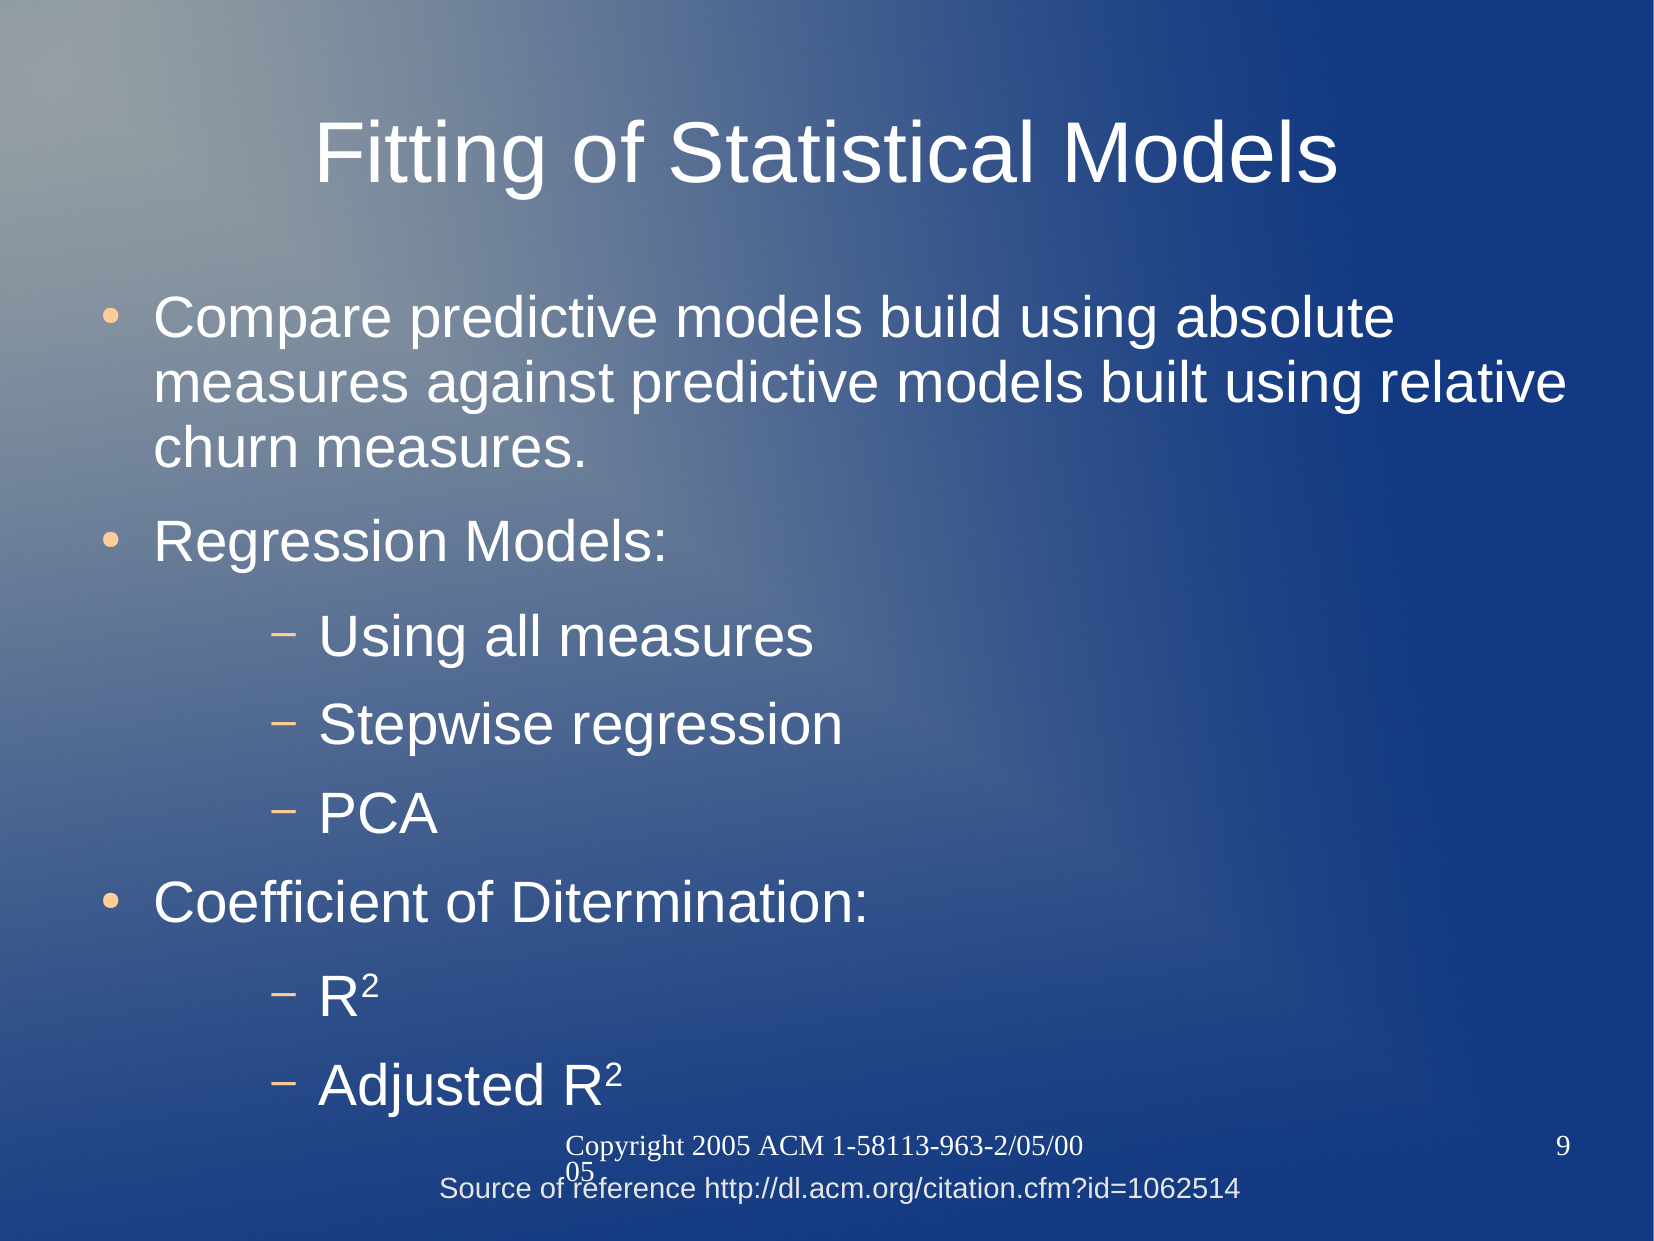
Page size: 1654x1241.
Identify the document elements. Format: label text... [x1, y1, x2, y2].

title Fitting of Statistical Models [82, 49, 1571, 257]
text_box Source of reference http://dl.acm.org/citation.cfm?id=1062514 [424, 1164, 1257, 1223]
picture [0, 0, 1654, 1241]
list Compare predictive models build using absolute measures against predictive models built using relative churn measures. Regression Models: Using all measures Stepwise regression PCA Coefficient of Ditermination: R2 Adjusted R2 [82, 284, 1571, 1118]
